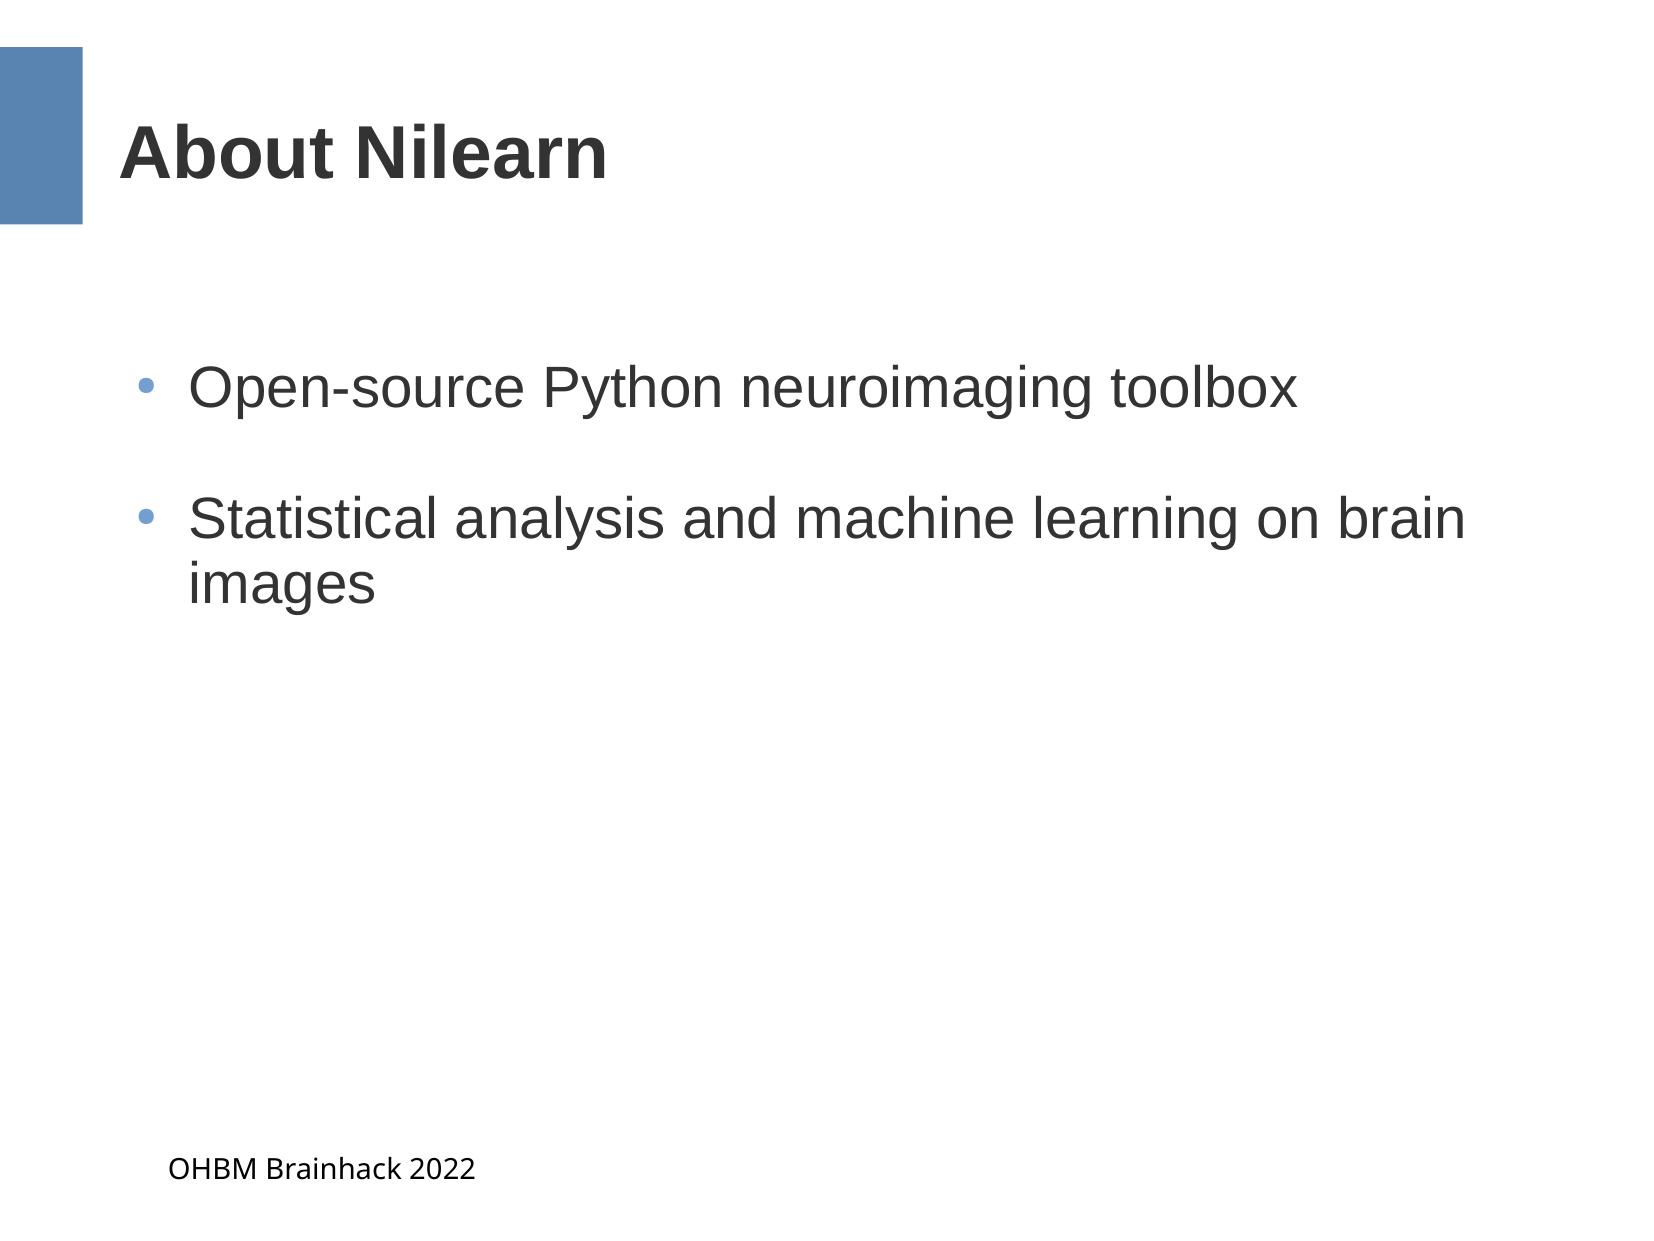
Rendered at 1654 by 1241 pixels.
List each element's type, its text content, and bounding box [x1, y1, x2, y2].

title About Nilearn [118, 49, 1571, 257]
list Open-source Python neuroimaging toolbox Statistical analysis and machine learning on brain images [118, 354, 1536, 1074]
